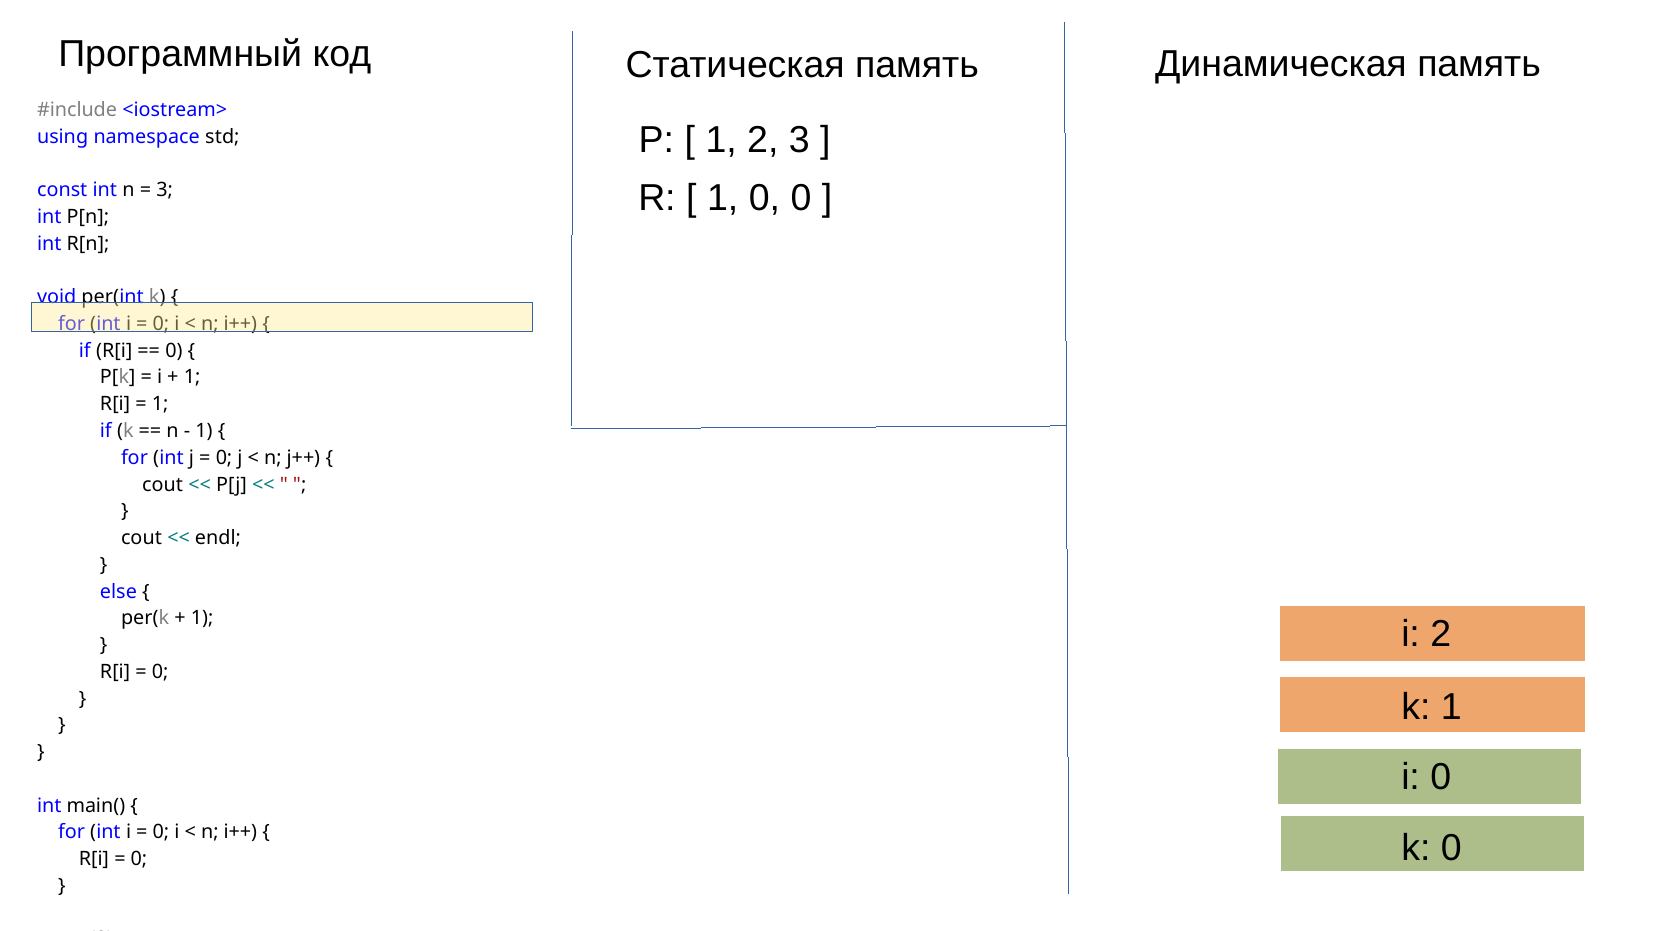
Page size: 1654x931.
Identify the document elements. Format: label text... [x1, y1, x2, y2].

text_box i: 0 [1386, 748, 1483, 806]
text_box [31, 302, 533, 332]
text_box [1277, 604, 1587, 664]
text_box [1277, 674, 1587, 734]
text_box #include <iostream> using namespace std; const int n = 3; int P[n]; int R[n]; void per(int k) { for (int i = 0; i < n; i++) { if (R[i] == 0) { P[k] = i + 1; R[i] = 1; if (k == n - 1) { for (int j = 0; j < n; j++) { cout << P[j] << " "; } cout << endl; } else { per(k + 1); } R[i] = 0; } } } int main() { for (int i = 0; i < n; i++) { R[i] = 0; } per(0); return 0; } [22, 88, 570, 907]
text_box k: 0 [1386, 819, 1483, 876]
text_box P: [ 1, 2, 3 ] [623, 111, 846, 168]
text_box Программный код [43, 25, 387, 83]
text_box [1279, 814, 1587, 874]
text_box R: [ 1, 0, 0 ] [623, 169, 848, 227]
text_box Динамическая память [1140, 34, 1557, 92]
text_box [1276, 746, 1584, 806]
text_box Статическая память [610, 35, 995, 93]
text_box i: 2 [1386, 605, 1467, 662]
text_box k: 1 [1386, 678, 1477, 736]
